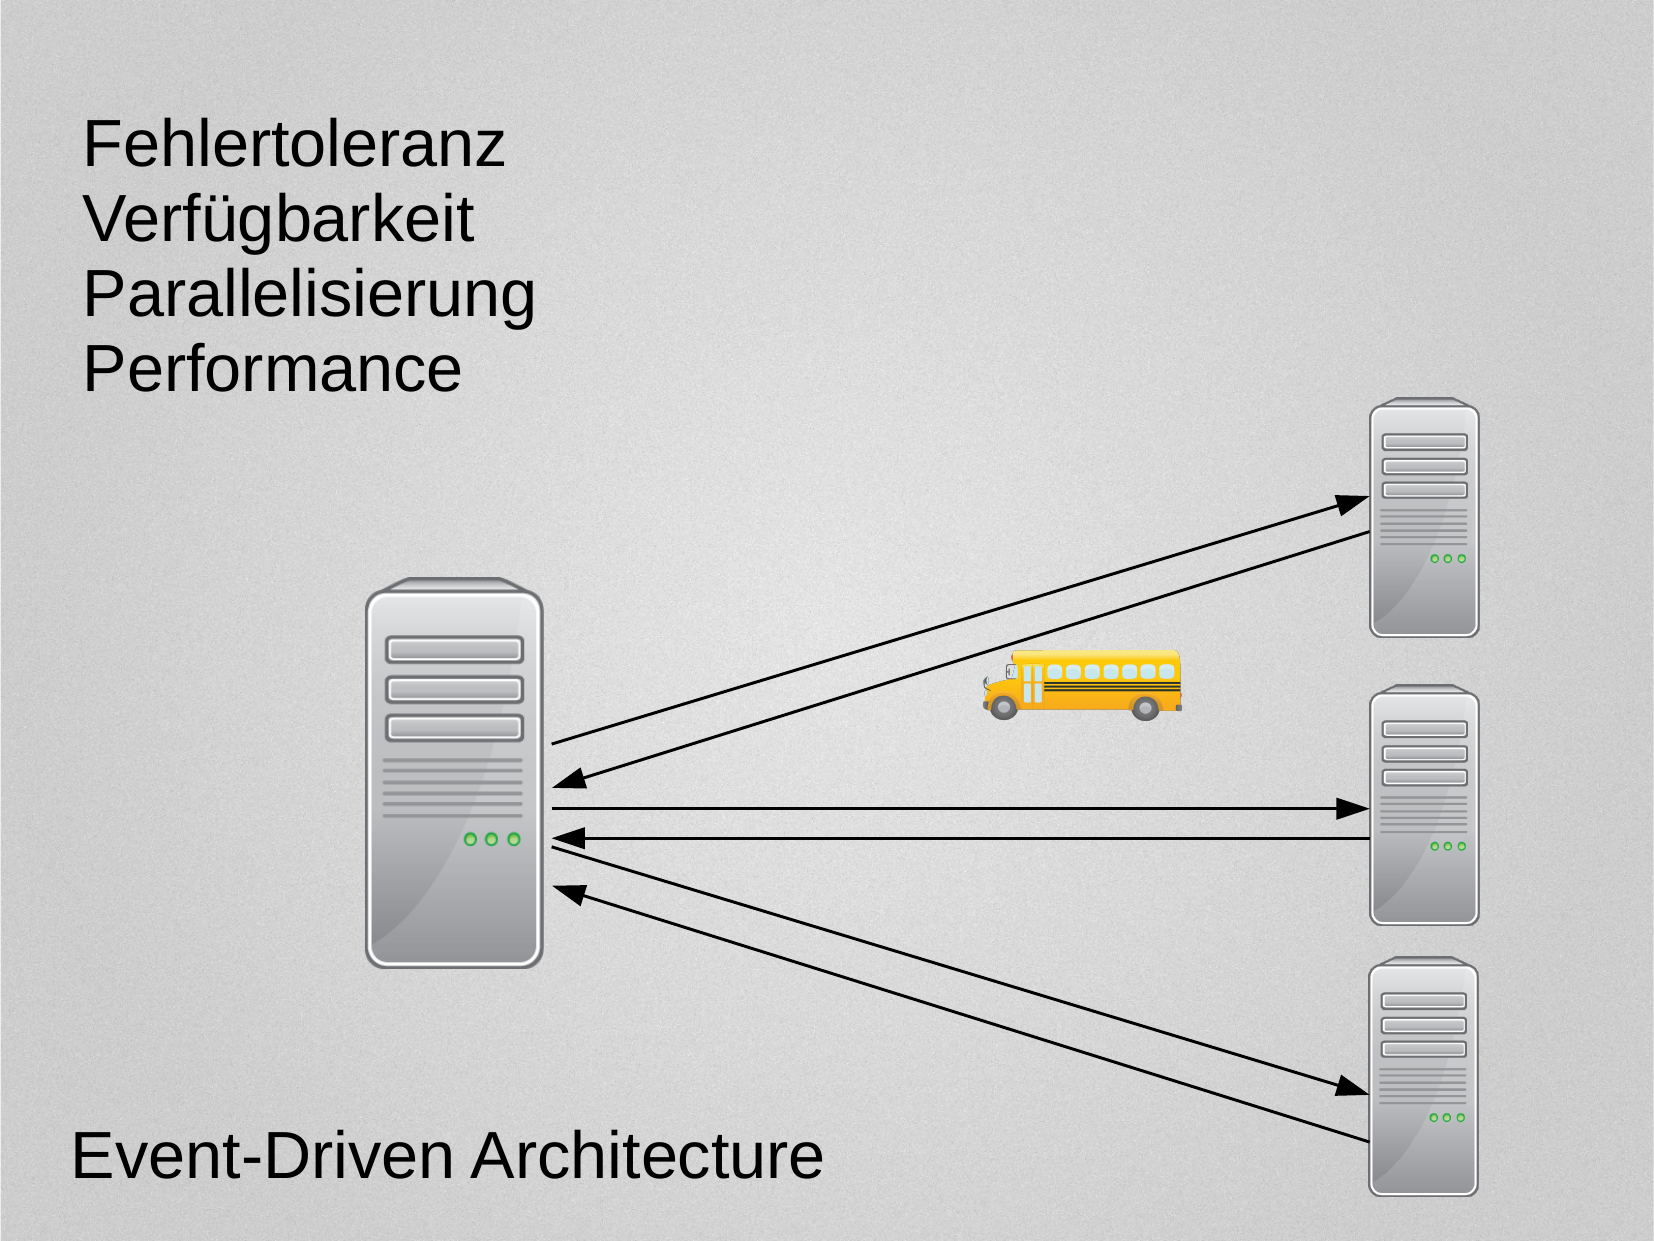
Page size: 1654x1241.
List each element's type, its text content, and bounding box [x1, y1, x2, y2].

text_box Event-Driven Architecture [70, 1118, 886, 1229]
subtitle Fehlertoleranz Verfügbarkeit Parallelisierung Performance [82, 106, 591, 406]
picture [0, 0, 1654, 1241]
